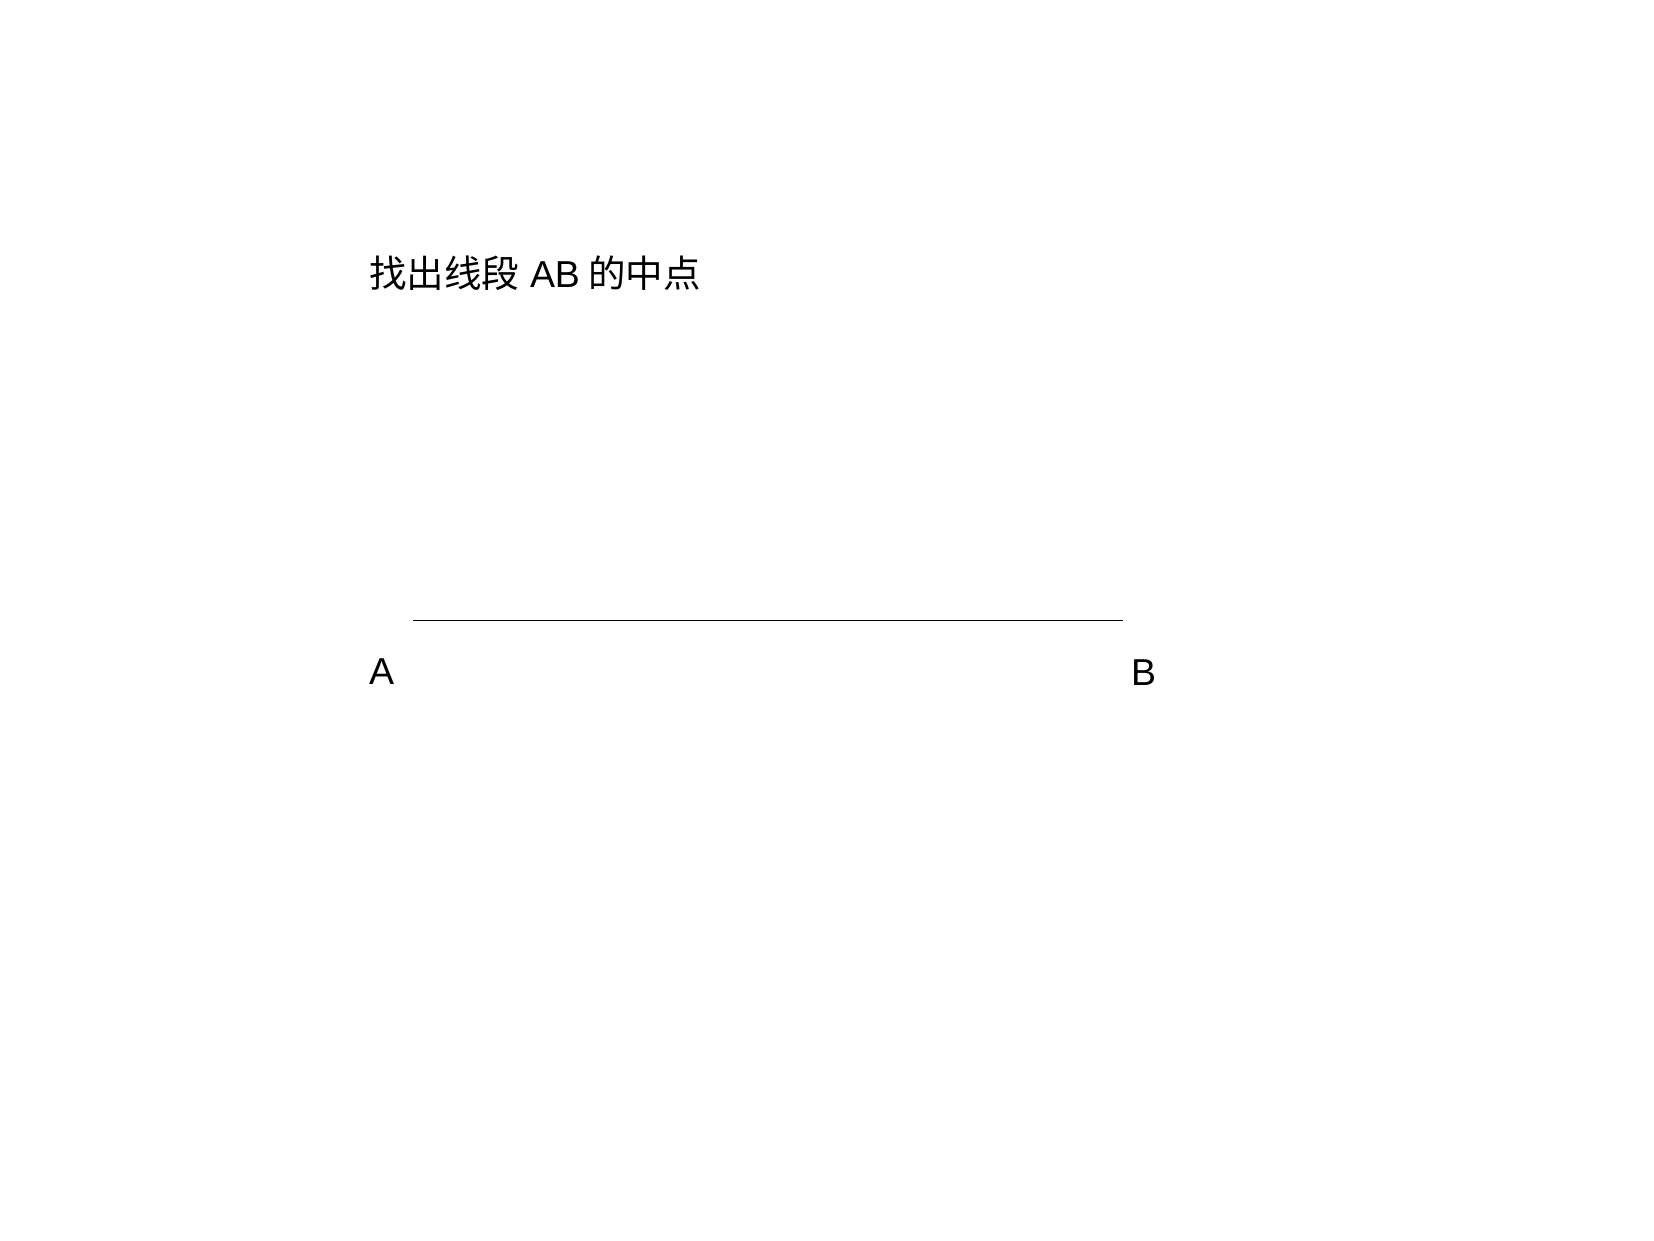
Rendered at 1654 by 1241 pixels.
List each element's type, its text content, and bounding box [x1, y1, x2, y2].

text_box B [1116, 643, 1171, 701]
text_box 找出线段AB的中点 [354, 236, 694, 294]
text_box A [354, 643, 409, 701]
